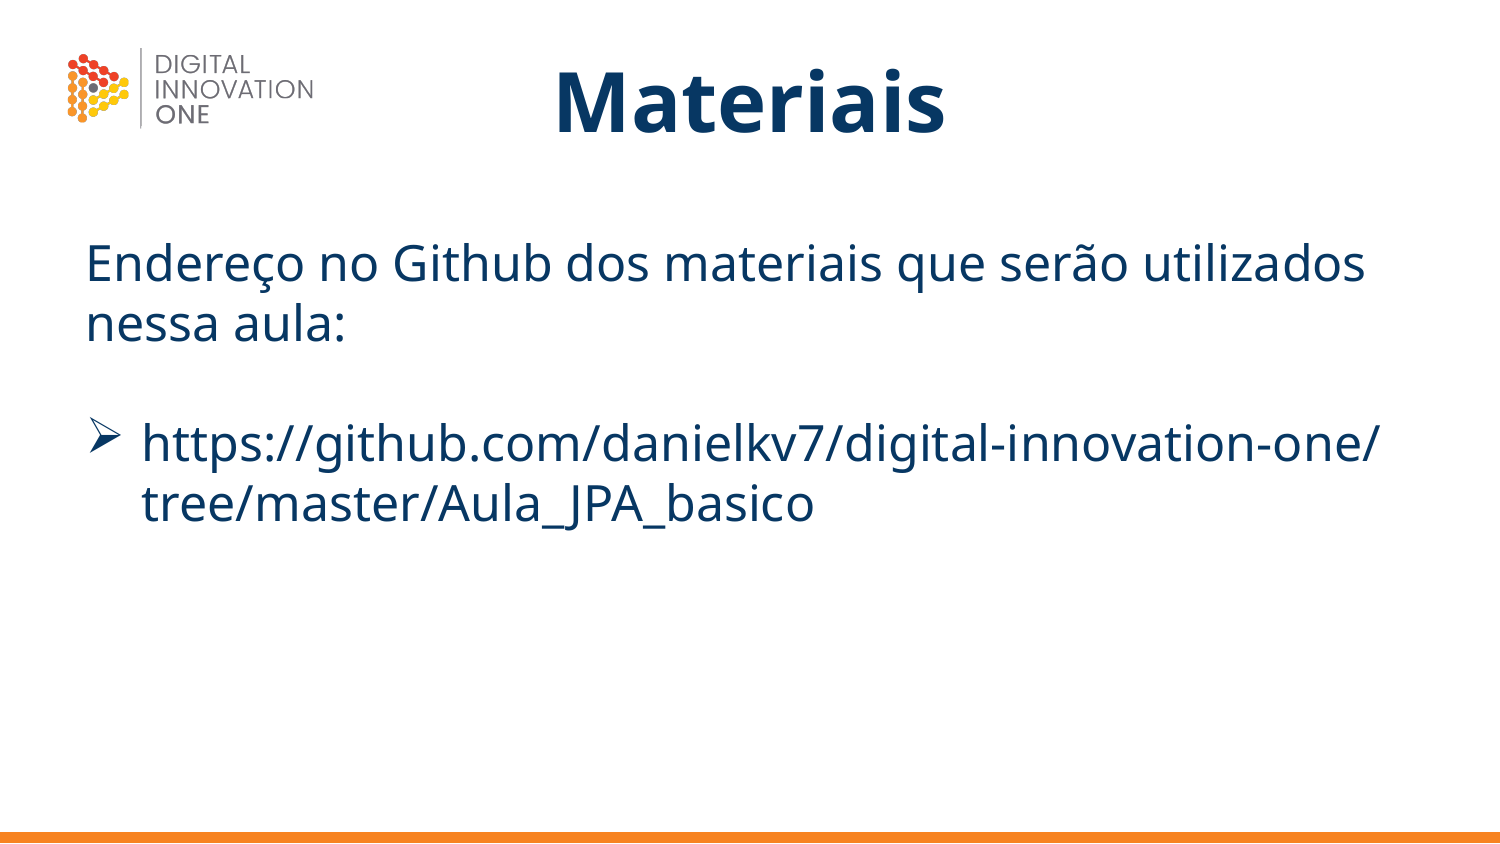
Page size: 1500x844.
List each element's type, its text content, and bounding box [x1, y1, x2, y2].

text_box Endereço no Github dos materiais que serão utilizados nessa aula: https://github.com/danielkv7/digital-innovation-one/tree/master/Aula_JPA_basico [58, 216, 1449, 717]
picture [51, 39, 330, 137]
subtitle Materiais [51, 50, 1449, 148]
text_box [0, 832, 1500, 843]
